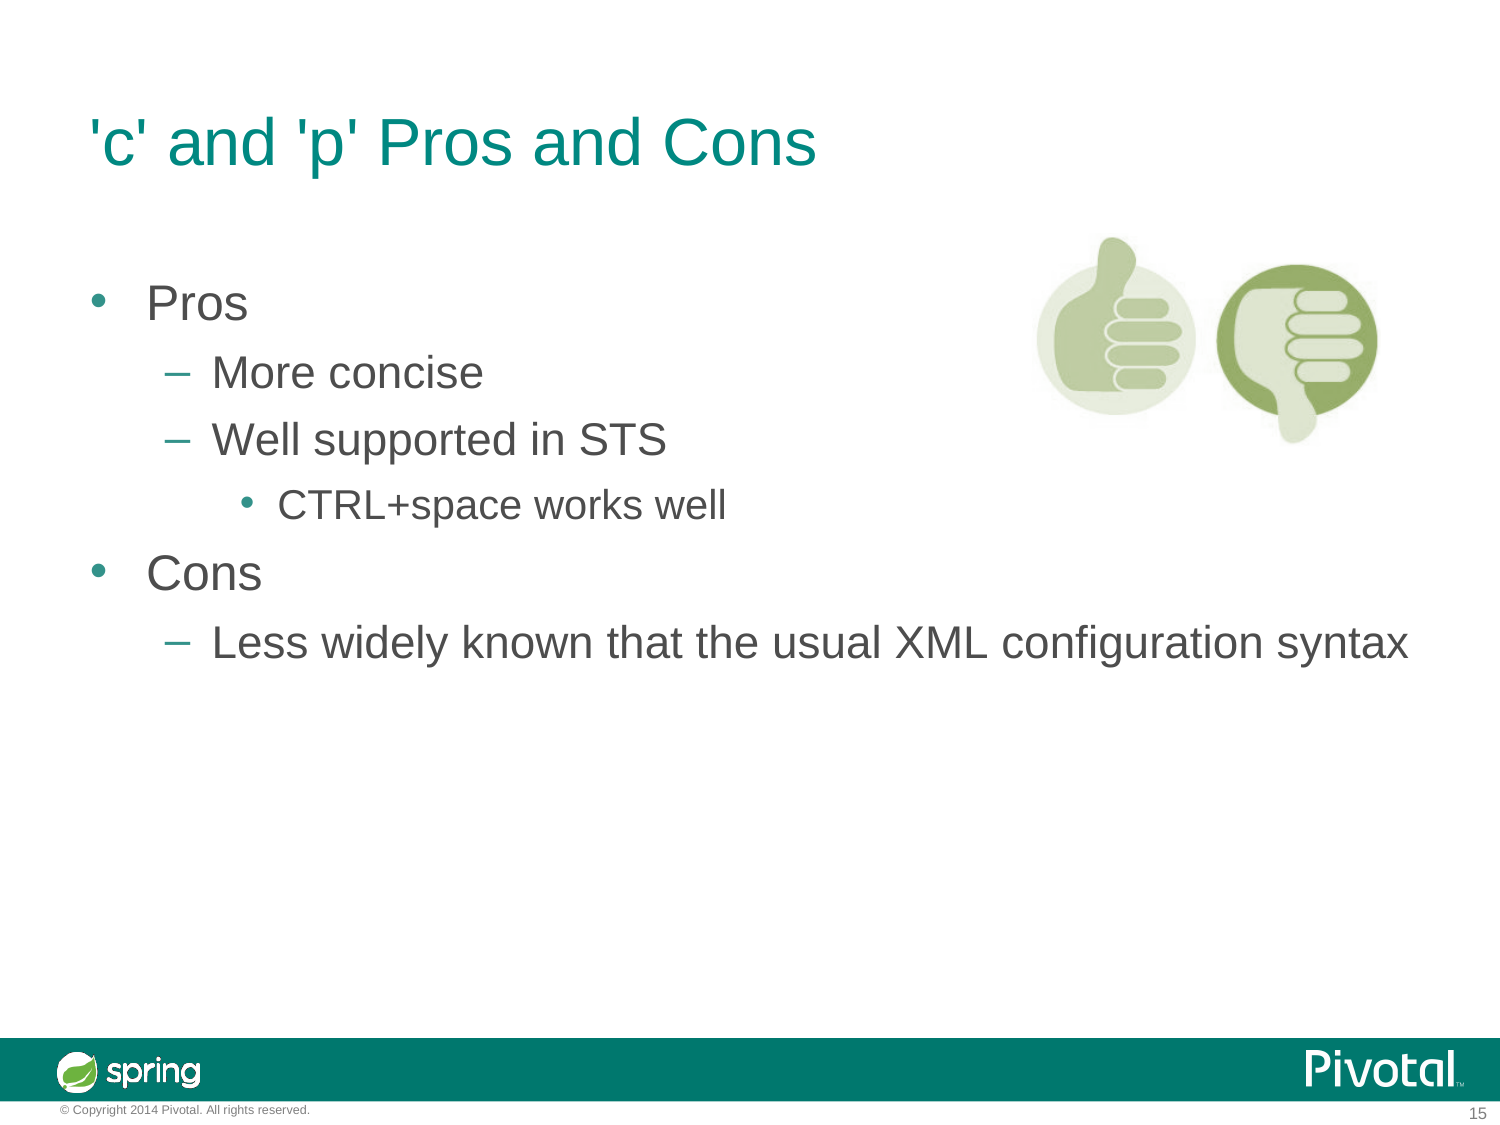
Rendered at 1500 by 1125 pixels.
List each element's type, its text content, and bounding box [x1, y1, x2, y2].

picture [1306, 1050, 1464, 1087]
picture [1031, 233, 1381, 448]
list Pros More concise Well supported in STS CTRL+space works well Cons Less widely known that the usual XML configuration syntax [75, 262, 1426, 1005]
title 'c' and 'p' Pros and Cons [75, 45, 1426, 233]
picture [32, 1041, 210, 1103]
